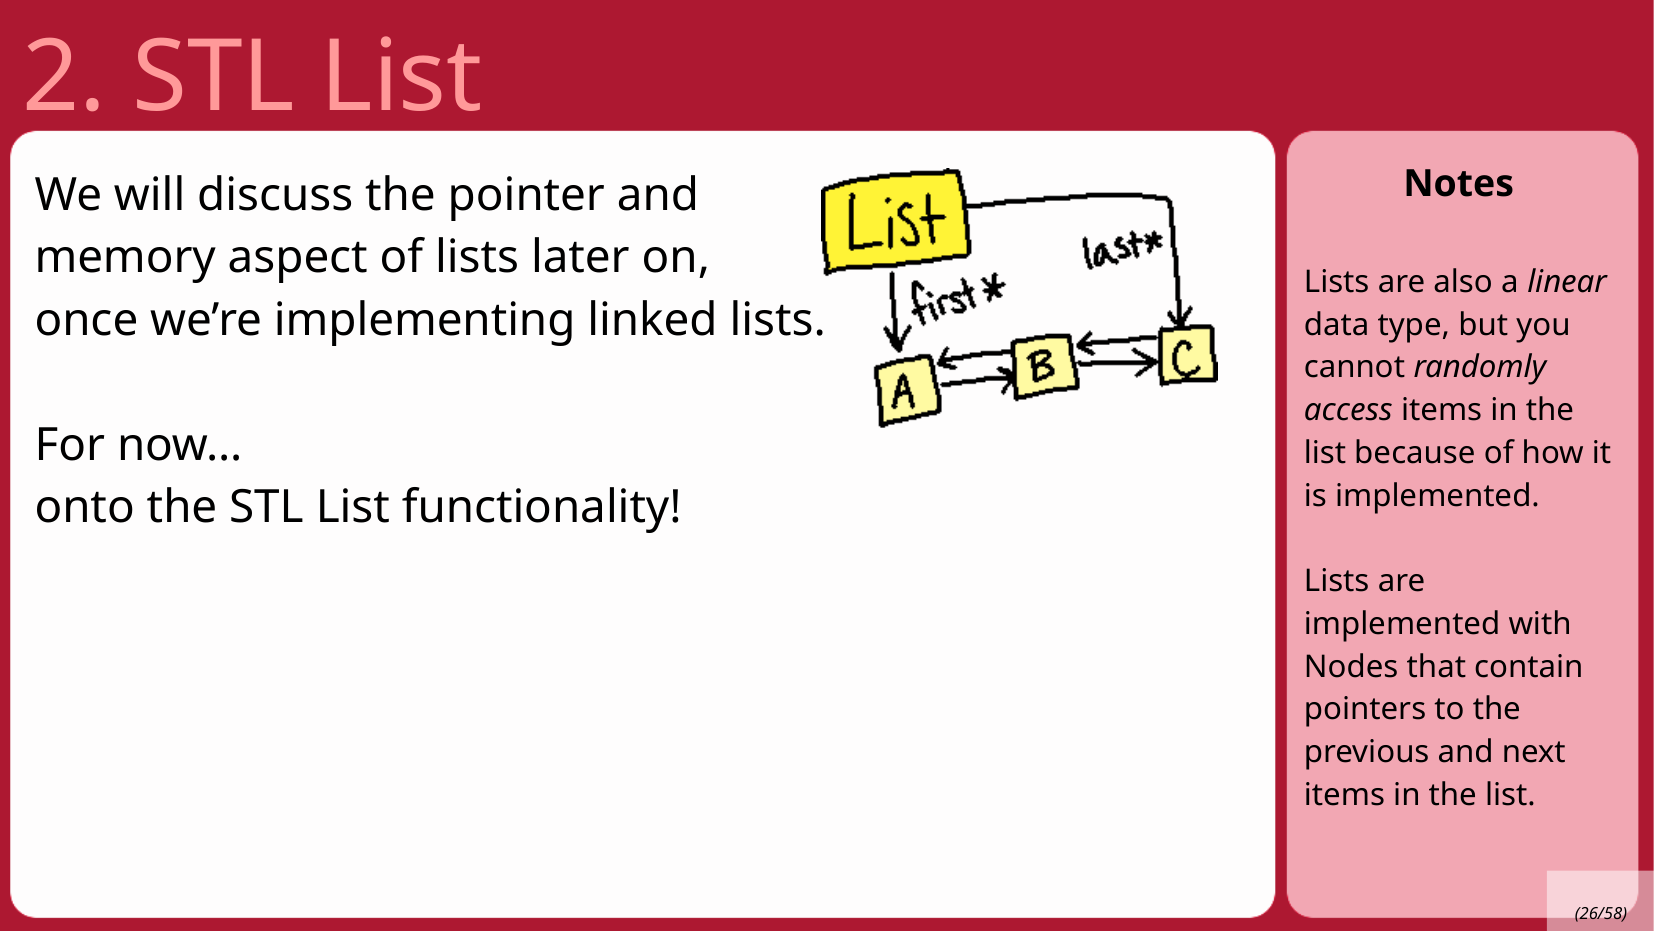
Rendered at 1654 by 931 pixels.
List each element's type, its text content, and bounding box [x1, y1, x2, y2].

text_box (<number>/58) [1546, 877, 1654, 931]
title 2. STL List [22, 7, 1511, 136]
text_box We will discuss the pointer and memory aspect of lists later on, once we’re implementing linked lists. For now… onto the STL List functionality! [34, 160, 1248, 471]
picture [0, 0, 1654, 931]
text_box Notes Lists are also a linear data type, but you cannot randomly access items in the list because of how it is implemented. Lists are implemented with Nodes that contain pointers to the previous and next items in the list. [1289, 149, 1629, 707]
